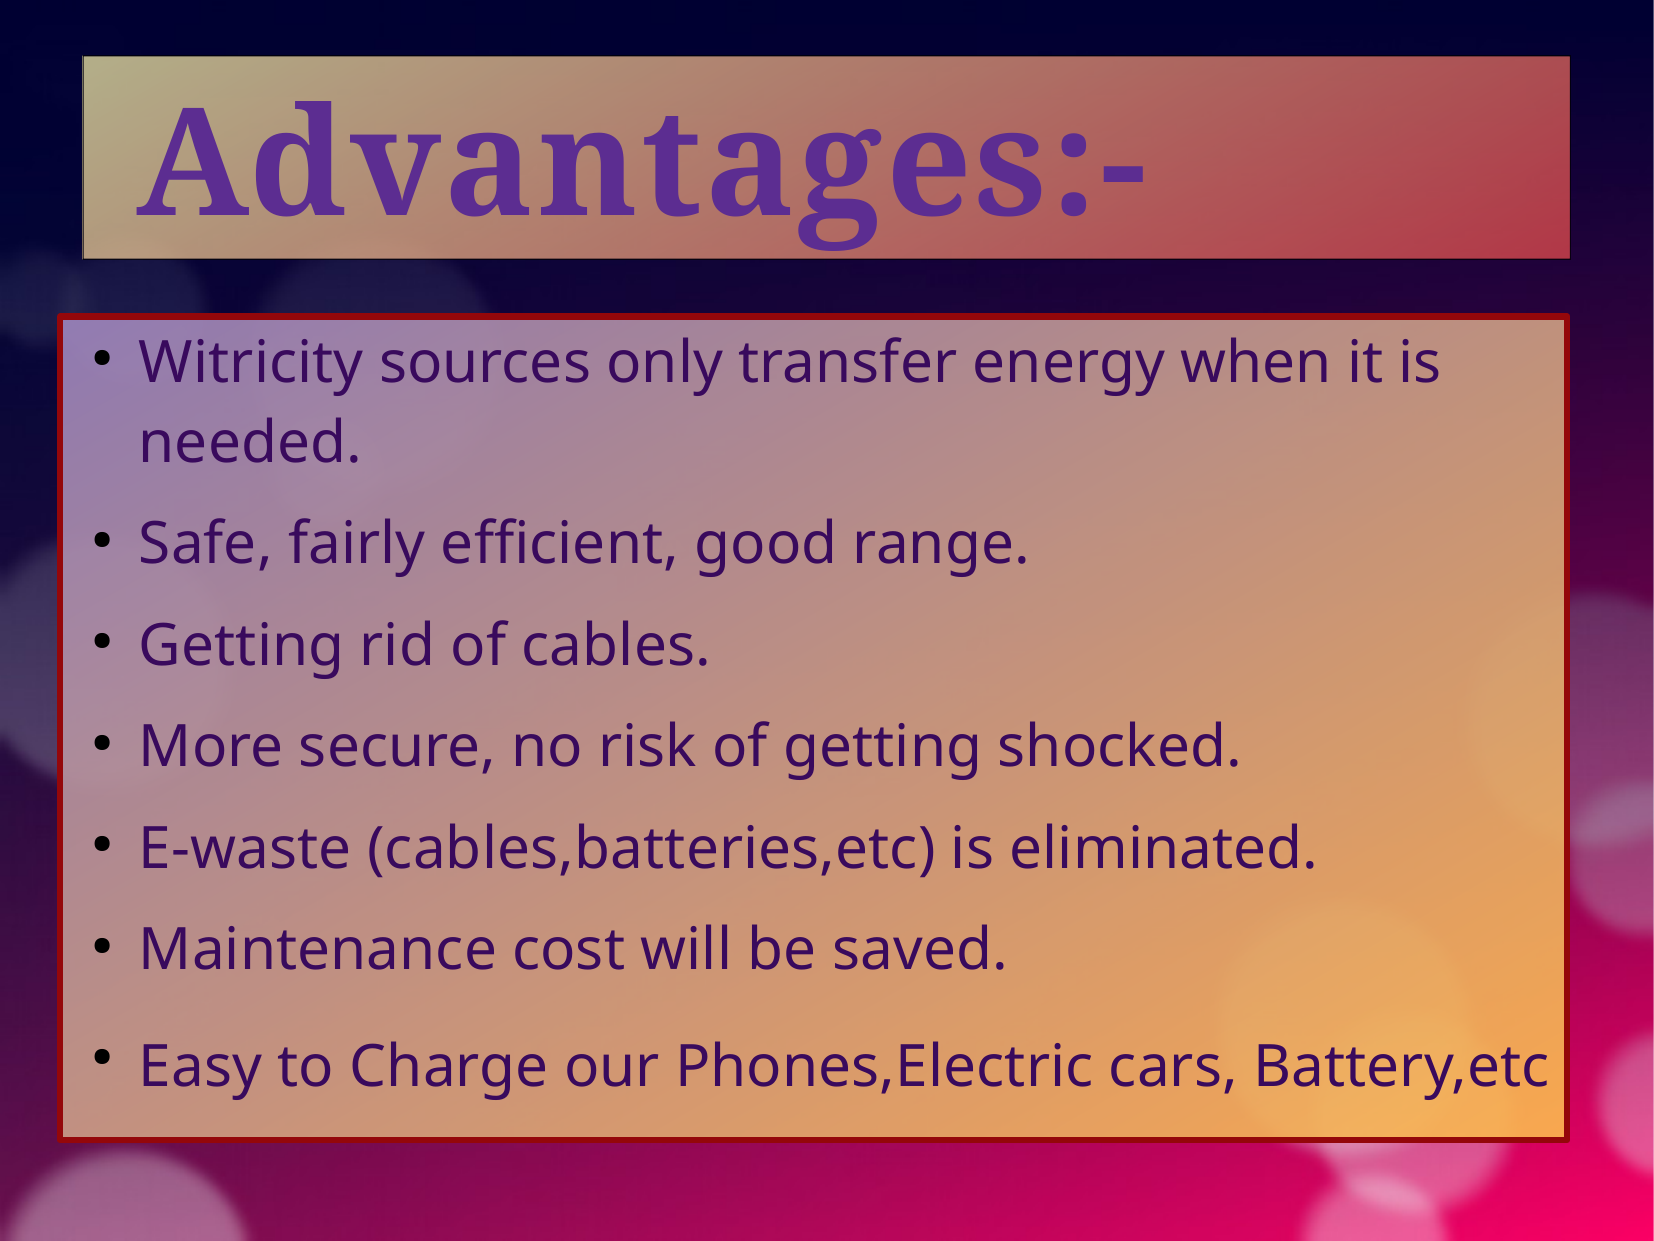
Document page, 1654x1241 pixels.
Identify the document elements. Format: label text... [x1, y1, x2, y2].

list Witricity sources only transfer energy when it is needed. Safe, fairly efficient, good range. Getting rid of cables. More secure, no risk of getting shocked. E-waste (cables,batteries,etc) is eliminated. Maintenance cost will be saved. Easy to Charge our Phones,Electric cars, Battery,etc [60, 316, 1568, 1141]
title Advantages:- [82, 60, 1571, 256]
picture [0, 0, 1654, 1241]
